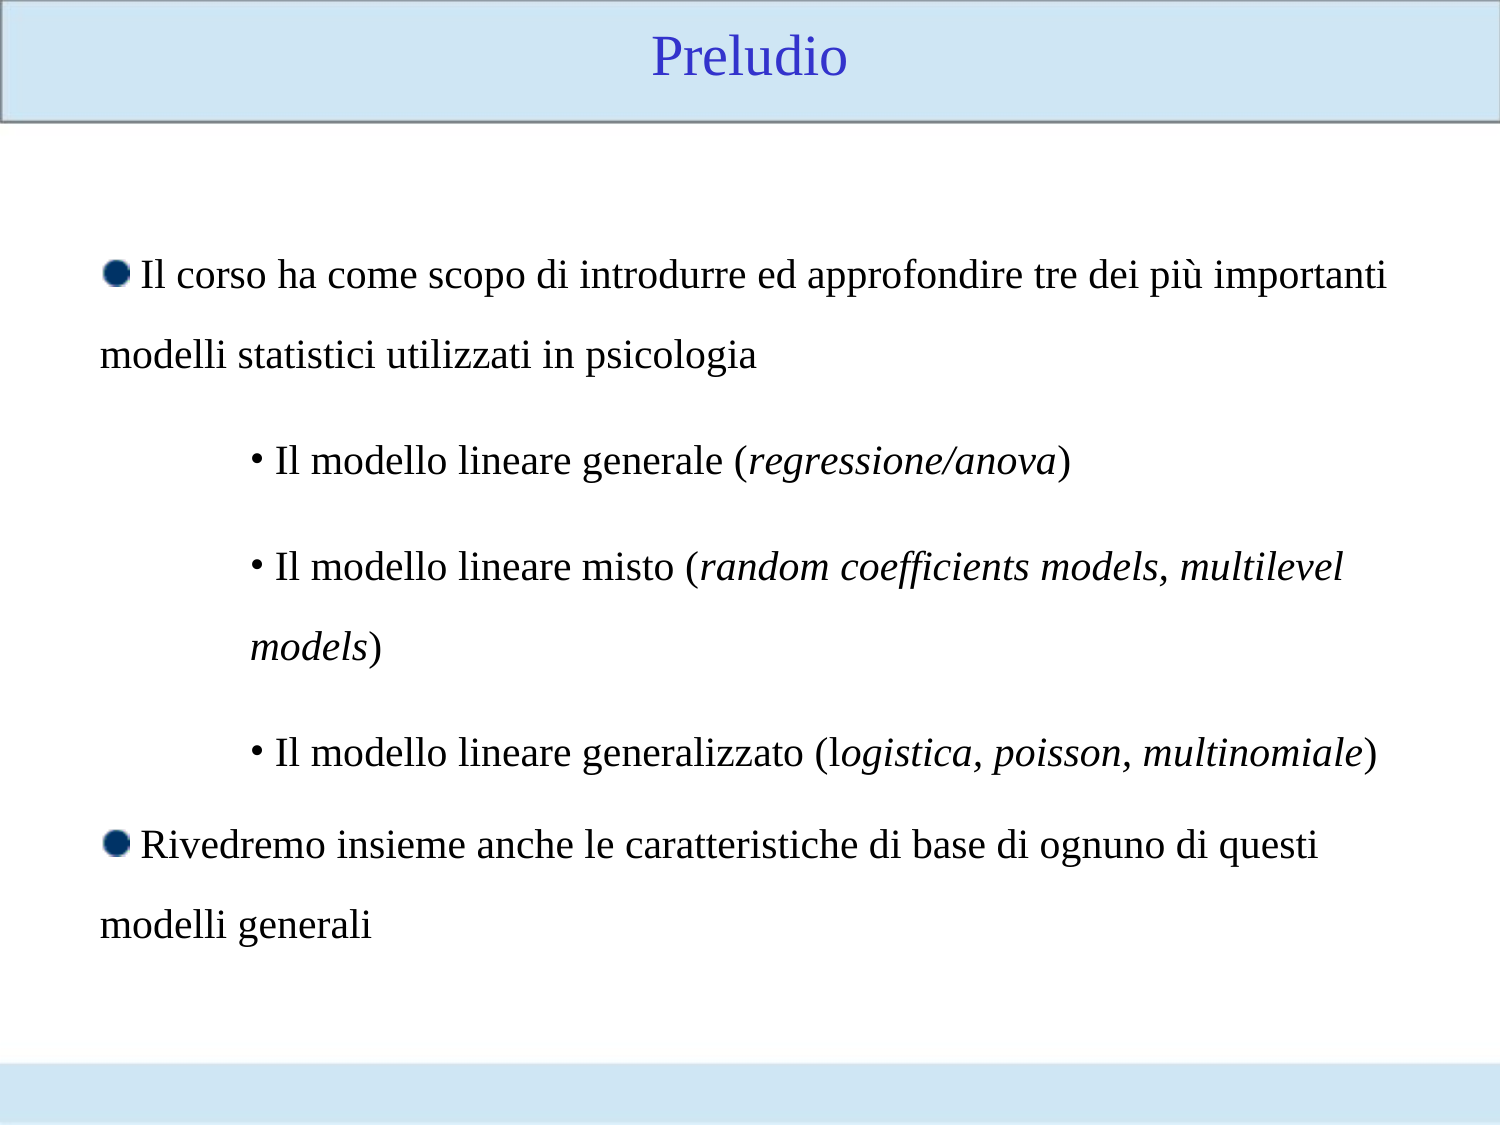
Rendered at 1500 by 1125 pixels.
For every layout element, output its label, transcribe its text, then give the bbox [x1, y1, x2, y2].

picture [0, 0, 1500, 1125]
title Preludio [112, 0, 1388, 147]
text_box Il corso ha come scopo di introdurre ed approfondire tre dei più importanti modelli statistici utilizzati in psicologia Il modello lineare generale (regressione/anova) Il modello lineare misto (random coefficients models, multilevel models) Il modello lineare generalizzato (logistica, poisson, multinomiale) [85, 209, 1463, 778]
text_box Rivedremo insieme anche le caratteristiche di base di ognuno di questi modelli generali [85, 778, 1463, 1061]
